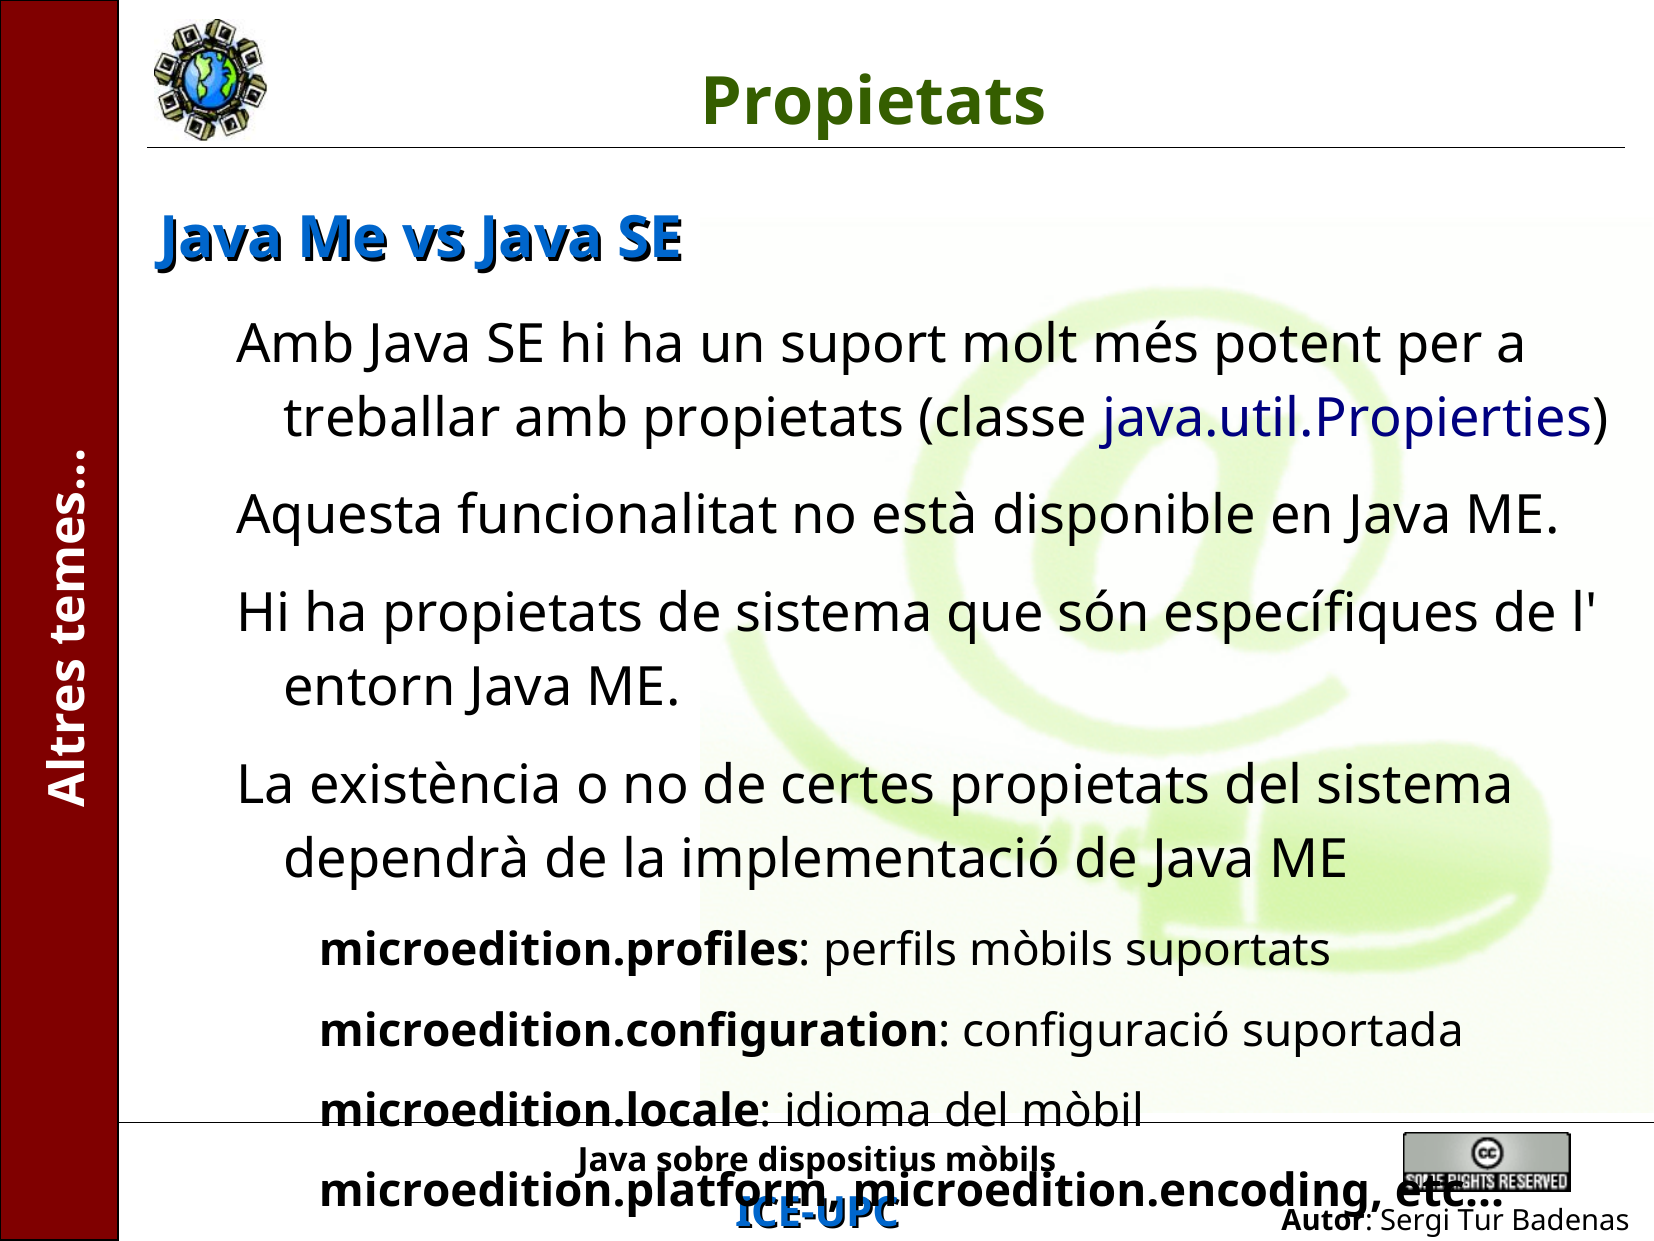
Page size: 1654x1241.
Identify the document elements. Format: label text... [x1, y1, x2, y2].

picture [777, 1031, 787, 1041]
picture [1416, 1031, 1429, 1043]
picture [1444, 1034, 1456, 1043]
list Java Me vs Java SE Amb Java SE hi ha un suport molt més potent per a treballar amb propietats (classe java.util.Propierties) Aquesta funcionalitat no està disponible en Java ME. Hi ha propietats de sistema que són específiques de l' entorn Java ME. La existència o no de certes propietats del sistema dependrà de la implementació de Java ME microedition.profiles: perfils mòbils suportats microedition.configuration: configuració suportada microedition.locale: idioma del mòbil microedition.platform, microedition.encoding, etc... [141, 195, 1630, 1031]
picture [700, 217, 1654, 1113]
picture [742, 1105, 752, 1111]
picture [889, 1031, 899, 1041]
picture [1209, 1031, 1223, 1043]
picture [951, 1104, 964, 1113]
picture [1045, 1104, 1056, 1113]
picture [802, 1104, 815, 1113]
picture [1327, 1031, 1341, 1043]
picture [979, 1104, 991, 1111]
picture [1071, 1104, 1085, 1113]
picture [154, 19, 268, 56]
picture [887, 1104, 898, 1113]
picture [1403, 1185, 1413, 1191]
picture [991, 1031, 1005, 1043]
picture [1300, 1031, 1313, 1043]
picture [1149, 1034, 1161, 1043]
picture [1390, 1034, 1402, 1043]
picture [842, 1104, 856, 1113]
picture [827, 1034, 835, 1041]
picture [700, 1106, 708, 1111]
picture [1403, 1132, 1571, 1192]
title Propietats [129, 56, 1619, 141]
picture [1074, 1031, 1087, 1043]
picture [748, 1031, 758, 1041]
picture [1272, 1031, 1284, 1043]
picture [1100, 1104, 1113, 1113]
picture [1104, 1031, 1116, 1043]
picture [1029, 1104, 1041, 1113]
picture [871, 1104, 883, 1113]
